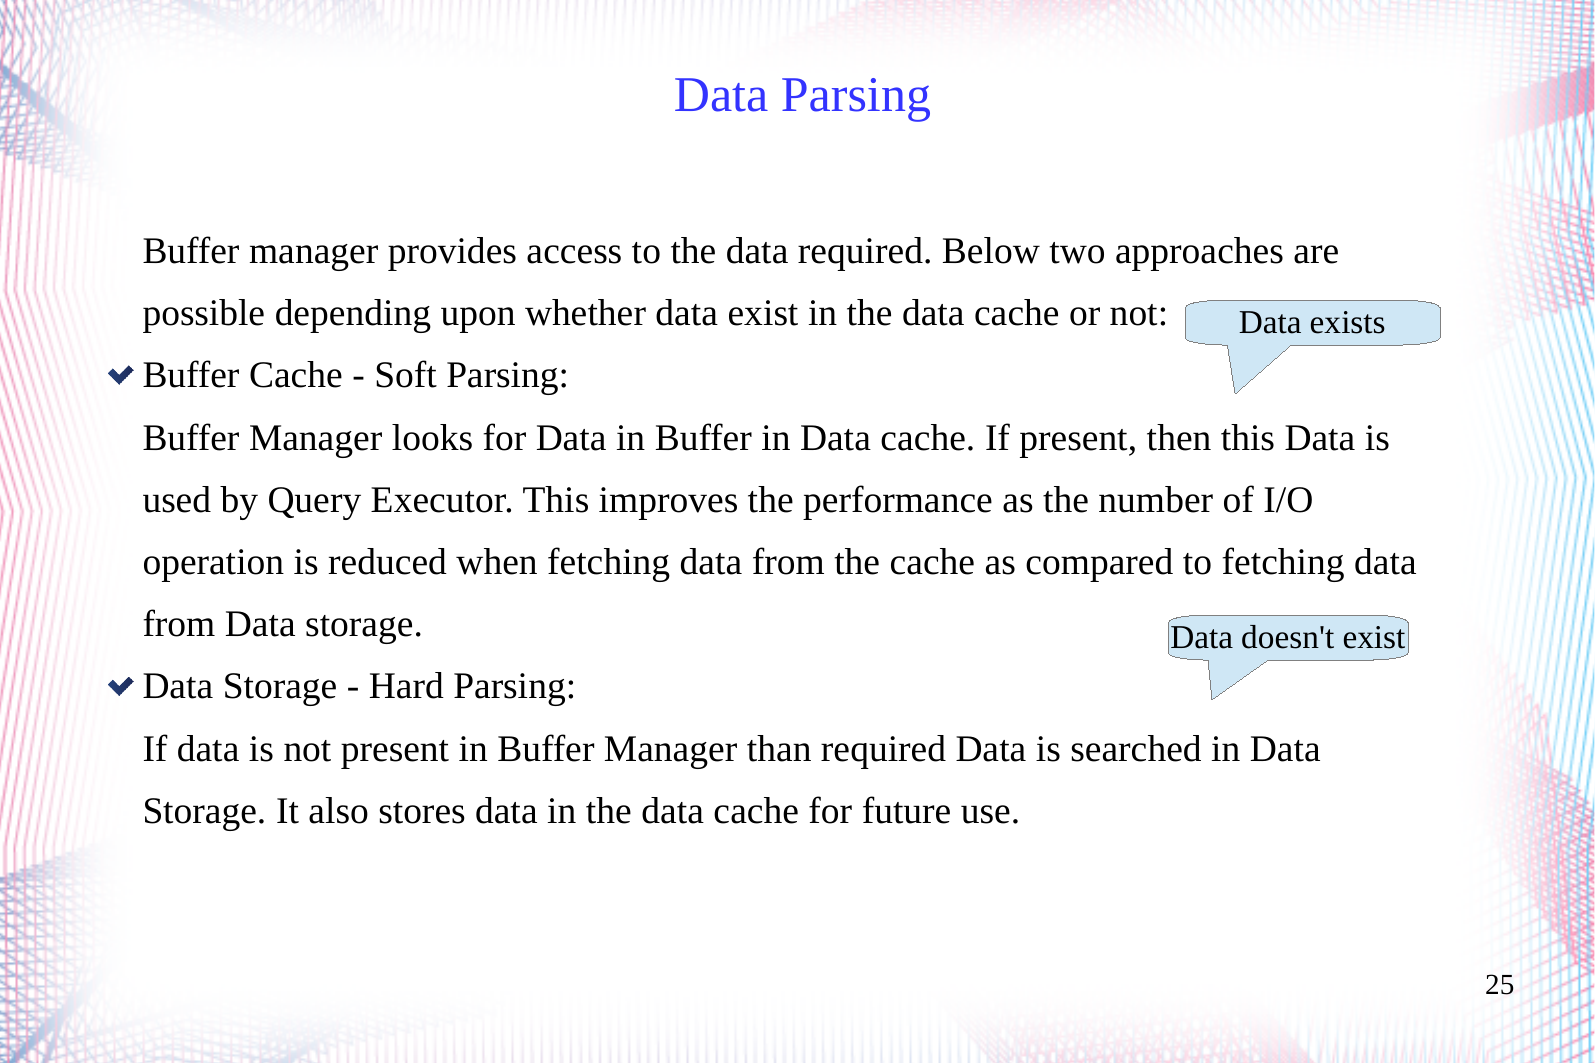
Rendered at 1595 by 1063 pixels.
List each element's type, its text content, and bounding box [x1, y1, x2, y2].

text_box Data Parsing [120, 60, 1486, 132]
text_box Data doesn't exist [1168, 615, 1409, 700]
text_box Data exists [1185, 300, 1441, 394]
picture [0, 0, 1595, 1063]
text_box Buffer manager provides access to the data required. Below two approaches are possible depending upon whether data exist in the data cache or not: Buffer Cache - Soft Parsing: Buffer Manager looks for Data in Buffer in Data cache. If present, then this Data is used by Query Executor. This improves the performance as the number of I/O operation is reduced when fetching data from the cache as compared to fetching data from Data storage. Data Storage - Hard Parsing: If data is not present in Buffer Manager than required Data is searched in Data Storage. It also stores data in the data cache for future use. [92, 201, 1443, 961]
